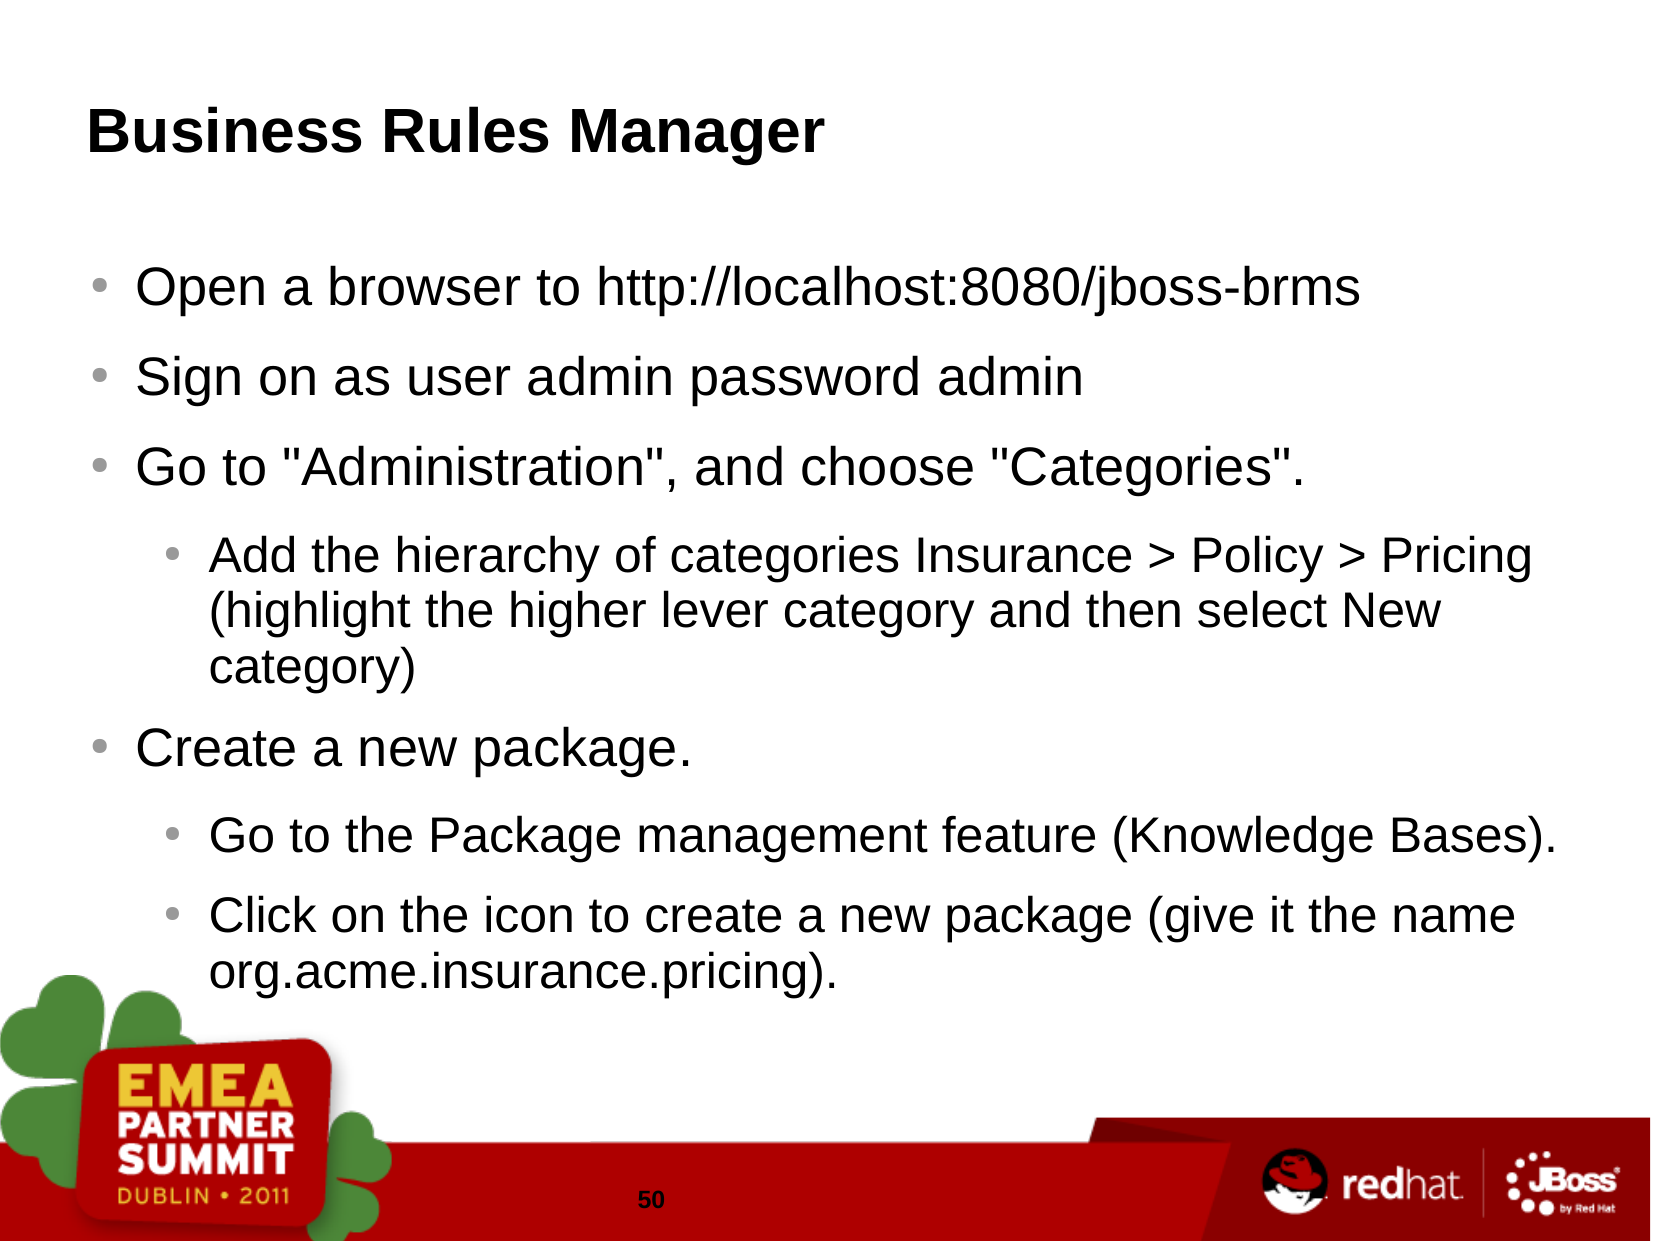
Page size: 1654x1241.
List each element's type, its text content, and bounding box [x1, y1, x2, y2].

list Open a browser to http://localhost:8080/jboss-brms Sign on as user admin password admin Go to "Administration", and choose "Categories". Add the hierarchy of categories Insurance > Policy > Pricing (highlight the higher lever category and then select New category) Create a new package. Go to the Package management feature (Knowledge Bases). Click on the icon to create a new package (give it the name org.acme.insurance.pricing). [75, 256, 1564, 1051]
title Business Rules Manager [86, 37, 1576, 226]
picture [0, 975, 1651, 1241]
